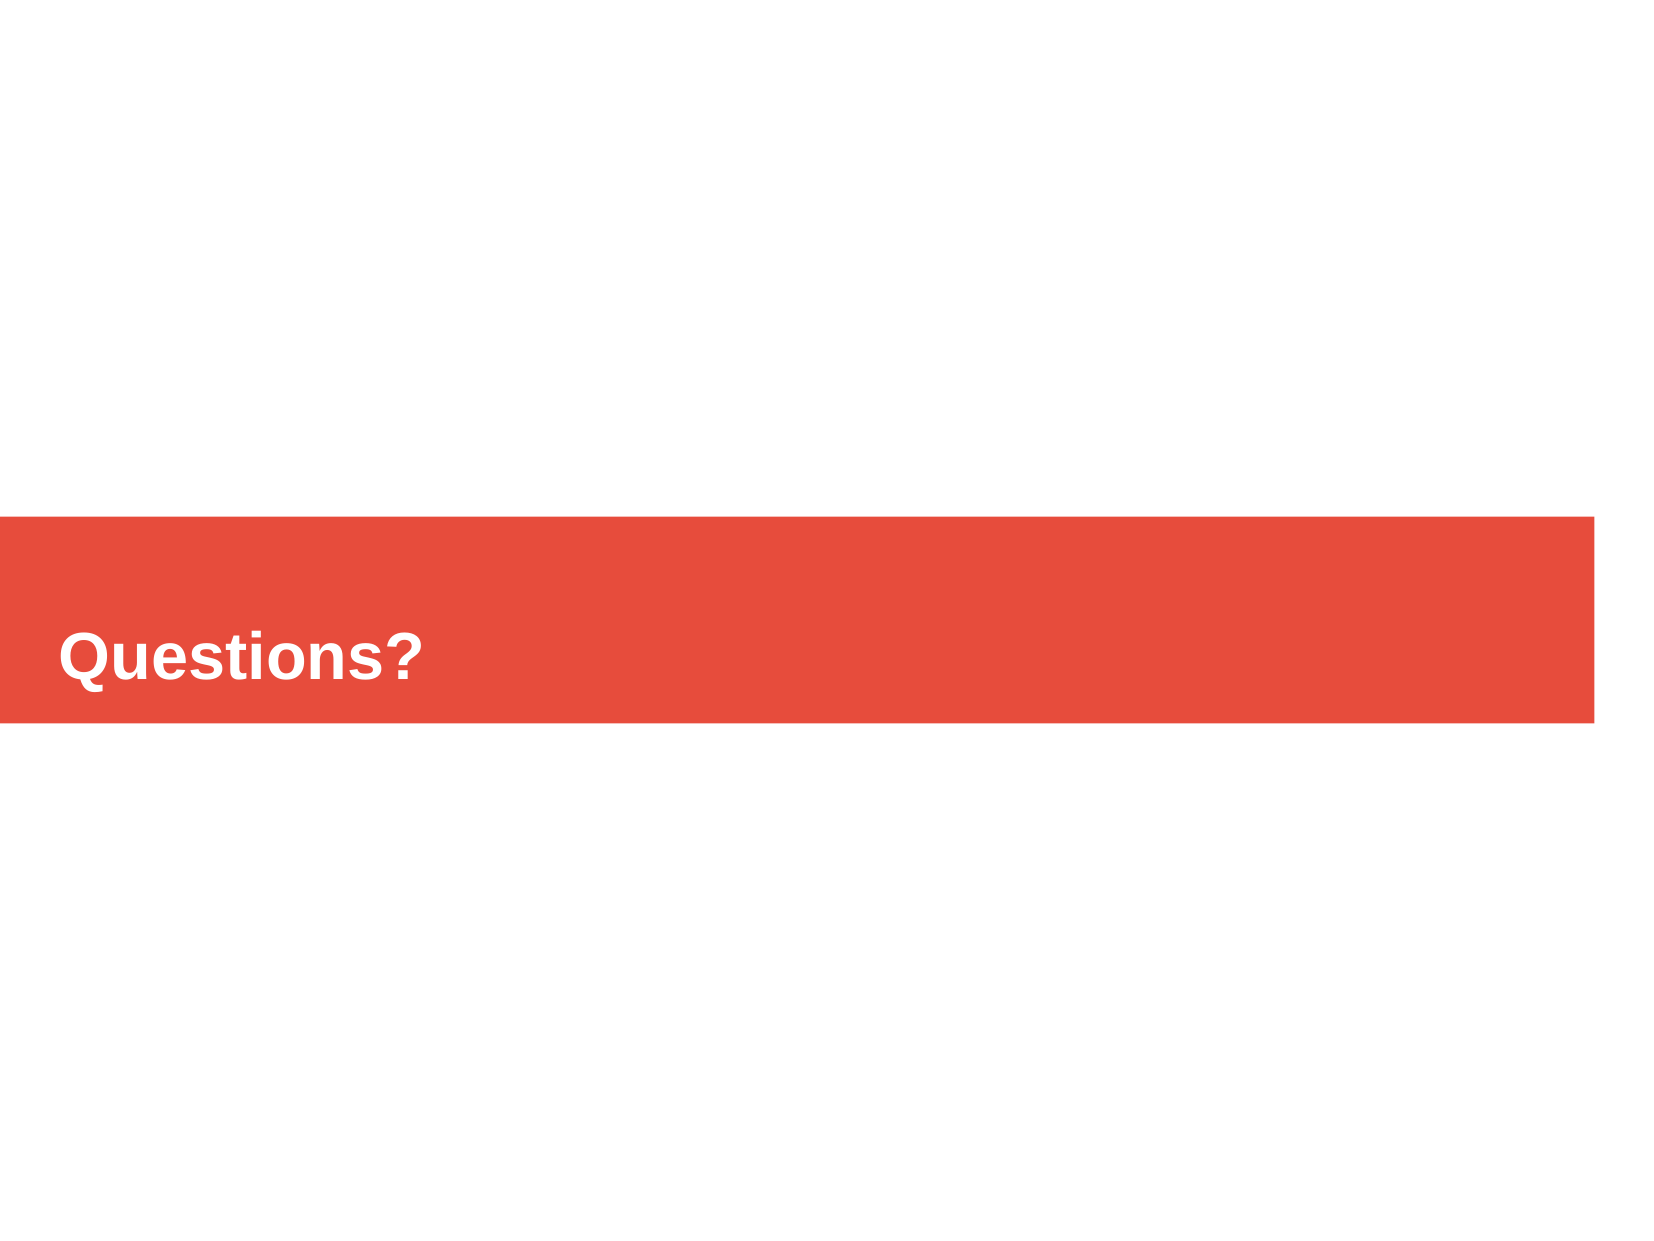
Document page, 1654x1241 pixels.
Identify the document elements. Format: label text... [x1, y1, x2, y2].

title Questions? [59, 546, 1595, 694]
